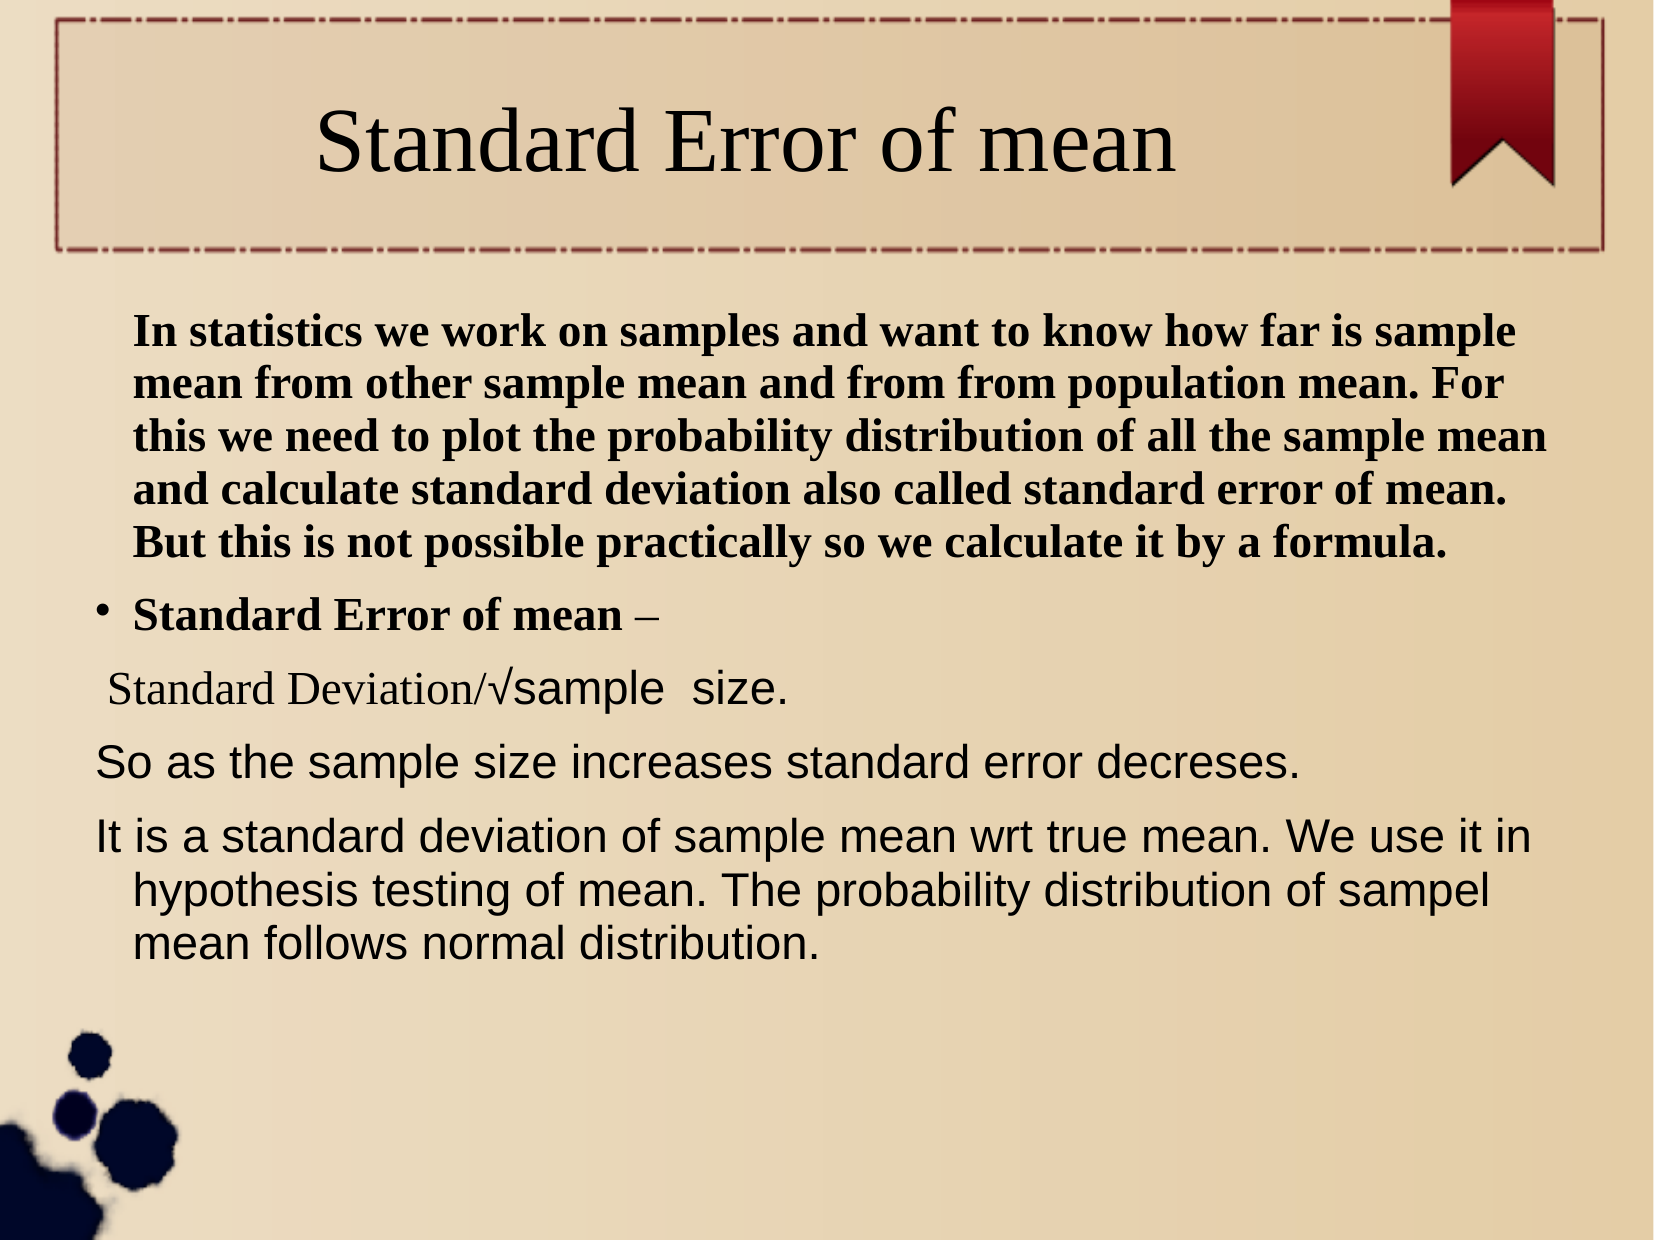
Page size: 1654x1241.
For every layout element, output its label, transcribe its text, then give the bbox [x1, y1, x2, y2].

title Standard Error of mean [82, 47, 1412, 229]
picture [0, 0, 1654, 1240]
list In statistics we work on samples and want to know how far is sample mean from other sample mean and from from population mean. For this we need to plot the probability distribution of all the sample mean and calculate standard deviation also called standard error of mean. But this is not possible practically so we calculate it by a formula. Standard Error of mean – Standard Deviation/√sample size. So as the sample size increases standard error decreses. It is a standard deviation of sample mean wrt true mean. We use it in hypothesis testing of mean. The probability distribution of sampel mean follows normal distribution. [82, 299, 1571, 1019]
